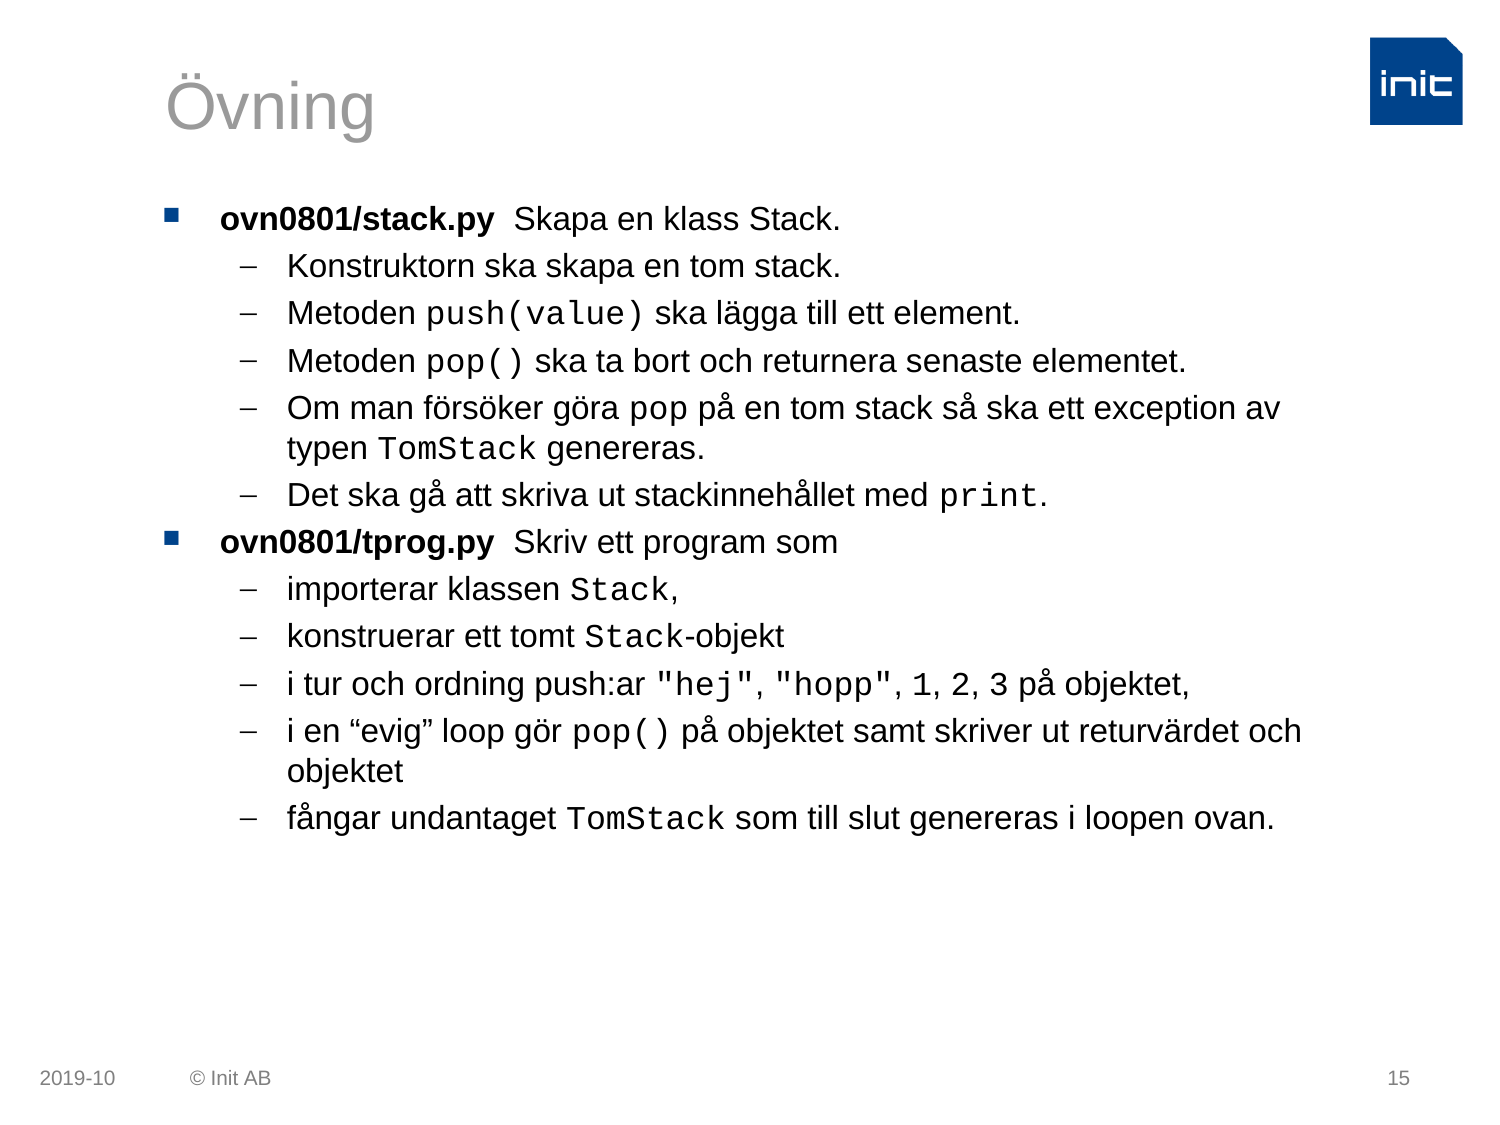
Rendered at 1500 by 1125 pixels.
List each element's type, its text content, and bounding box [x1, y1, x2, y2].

picture [1370, 37, 1463, 125]
text_box <nummer> [1350, 1037, 1426, 1098]
text_box 2019-10 [24, 1037, 151, 1098]
text_box © Init AB [174, 1037, 1326, 1098]
text_box Övning [150, 0, 1351, 151]
text_box ovn0801/stack.py Skapa en klass Stack. Konstruktorn ska skapa en tom stack. Metoden push(value) ska lägga till ett element. Metoden pop() ska ta bort och returnera senaste elementet. Om man försöker göra pop på en tom stack så ska ett exception av typen TomStack genereras. Det ska gå att skriva ut stackinnehållet med print. ovn0801/tprog.py Skriv ett program som importerar klassen Stack, konstruerar ett tomt Stack-objekt i tur och ordning push:ar "hej", "hopp", 1, 2, 3 på objektet, i en “evig” loop gör pop() på objektet samt skriver ut returvärdet och objektet fångar undantaget TomStack som till slut genereras i loopen ovan. [150, 189, 1351, 963]
